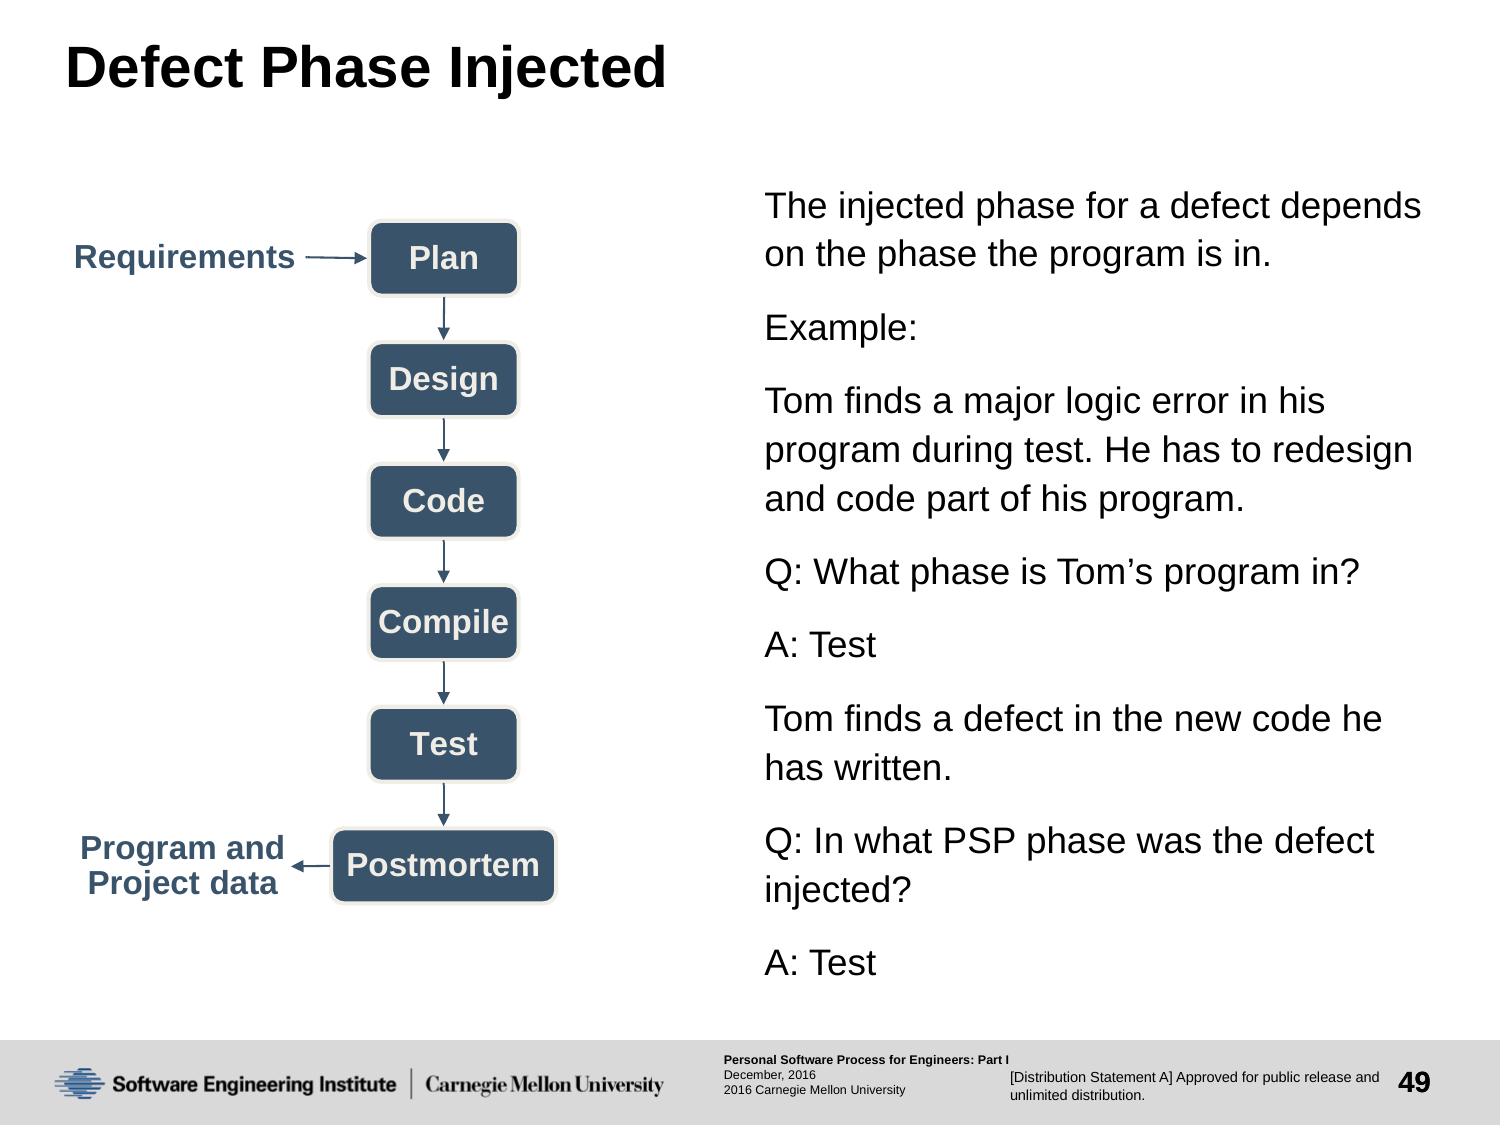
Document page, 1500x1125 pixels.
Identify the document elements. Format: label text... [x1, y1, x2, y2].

title Defect Phase Injected [65, 37, 1313, 148]
picture [63, 218, 561, 921]
picture [46, 1061, 673, 1104]
list The injected phase for a defect depends on the phase the program is in. Example: Tom finds a major logic error in his program during test. He has to redesign and code part of his program. Q: What phase is Tom’s program in? A: Test Tom finds a defect in the new code he has written. Q: In what PSP phase was the defect injected? A: Test [764, 176, 1432, 1039]
